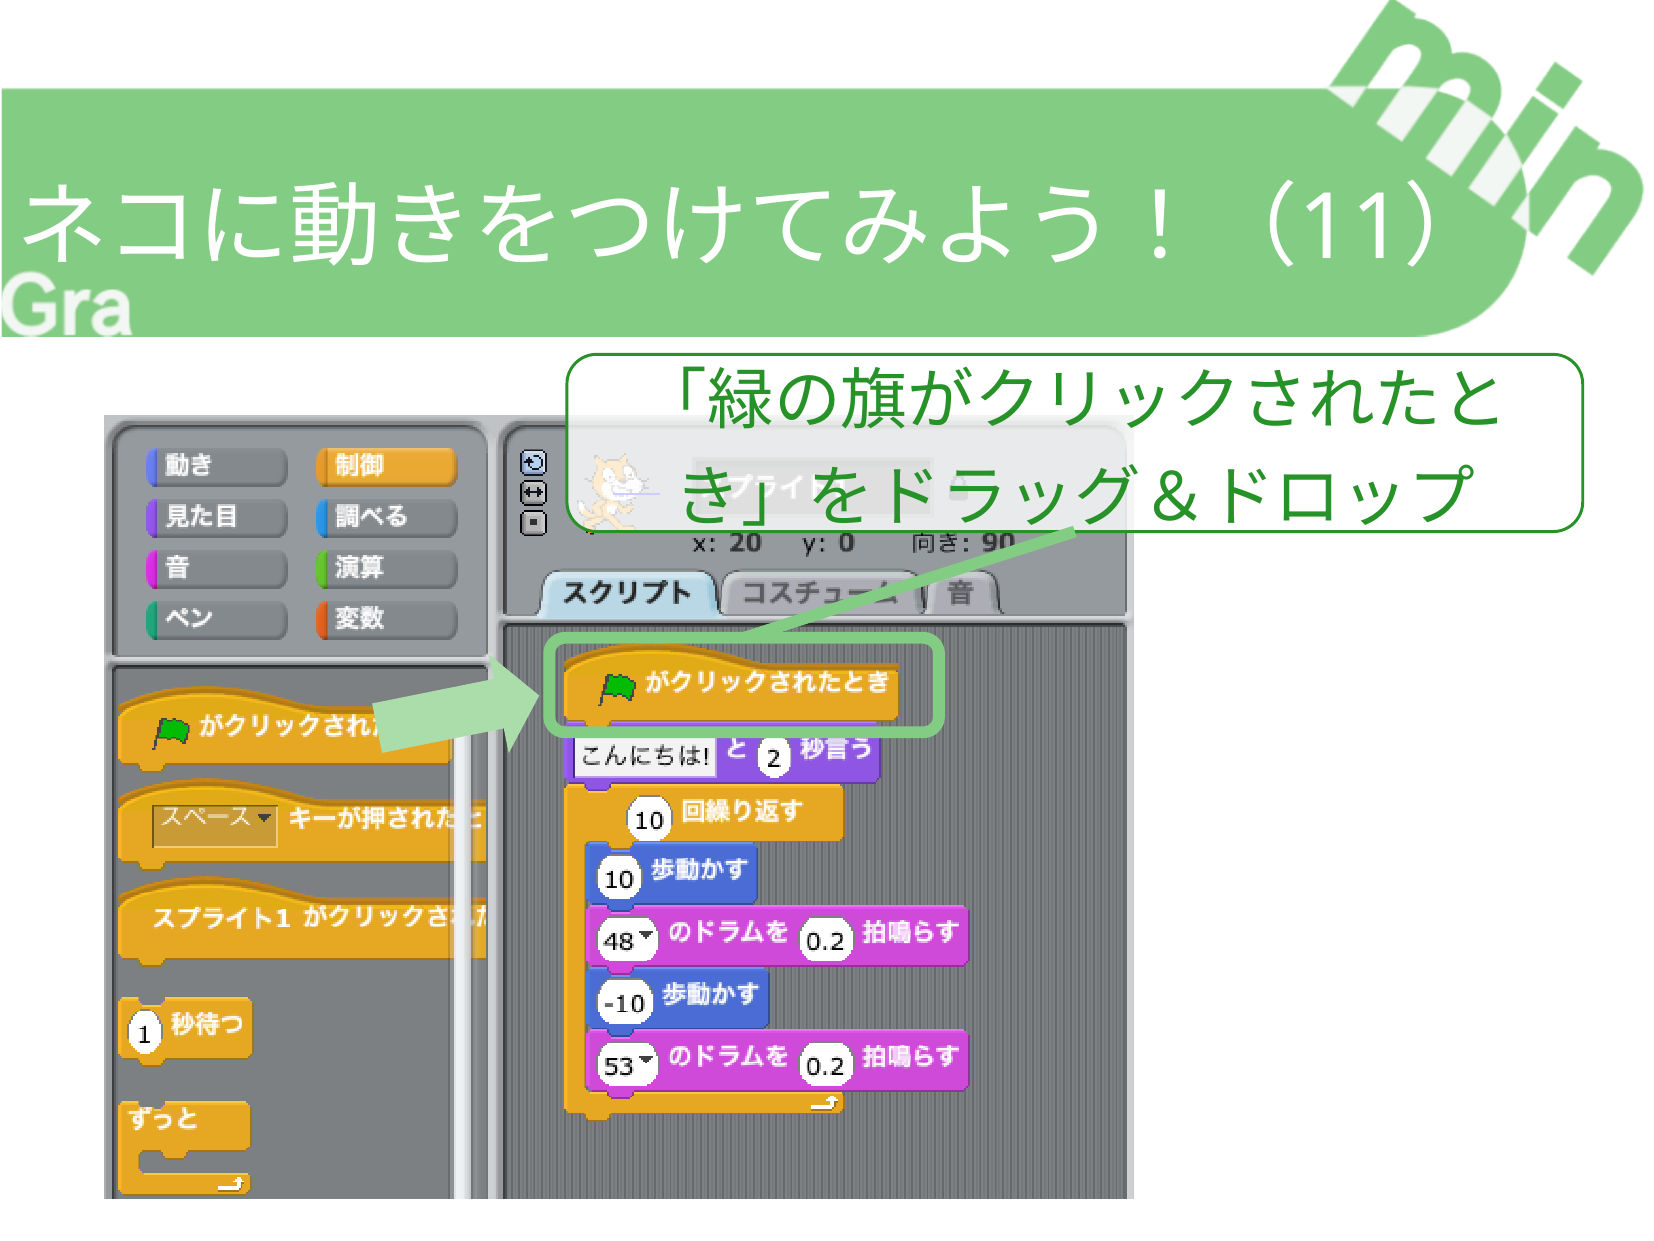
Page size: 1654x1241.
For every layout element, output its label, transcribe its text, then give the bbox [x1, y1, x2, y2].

picture [1, 0, 1654, 337]
text_box 「緑の旗がクリックされたとき」をドラッグ＆ドロップ [566, 354, 1583, 532]
title ネコに動きをつけてみよう！（11） [11, 134, 1501, 303]
picture [556, 644, 933, 726]
text_box [372, 654, 540, 754]
picture [104, 415, 1134, 1199]
